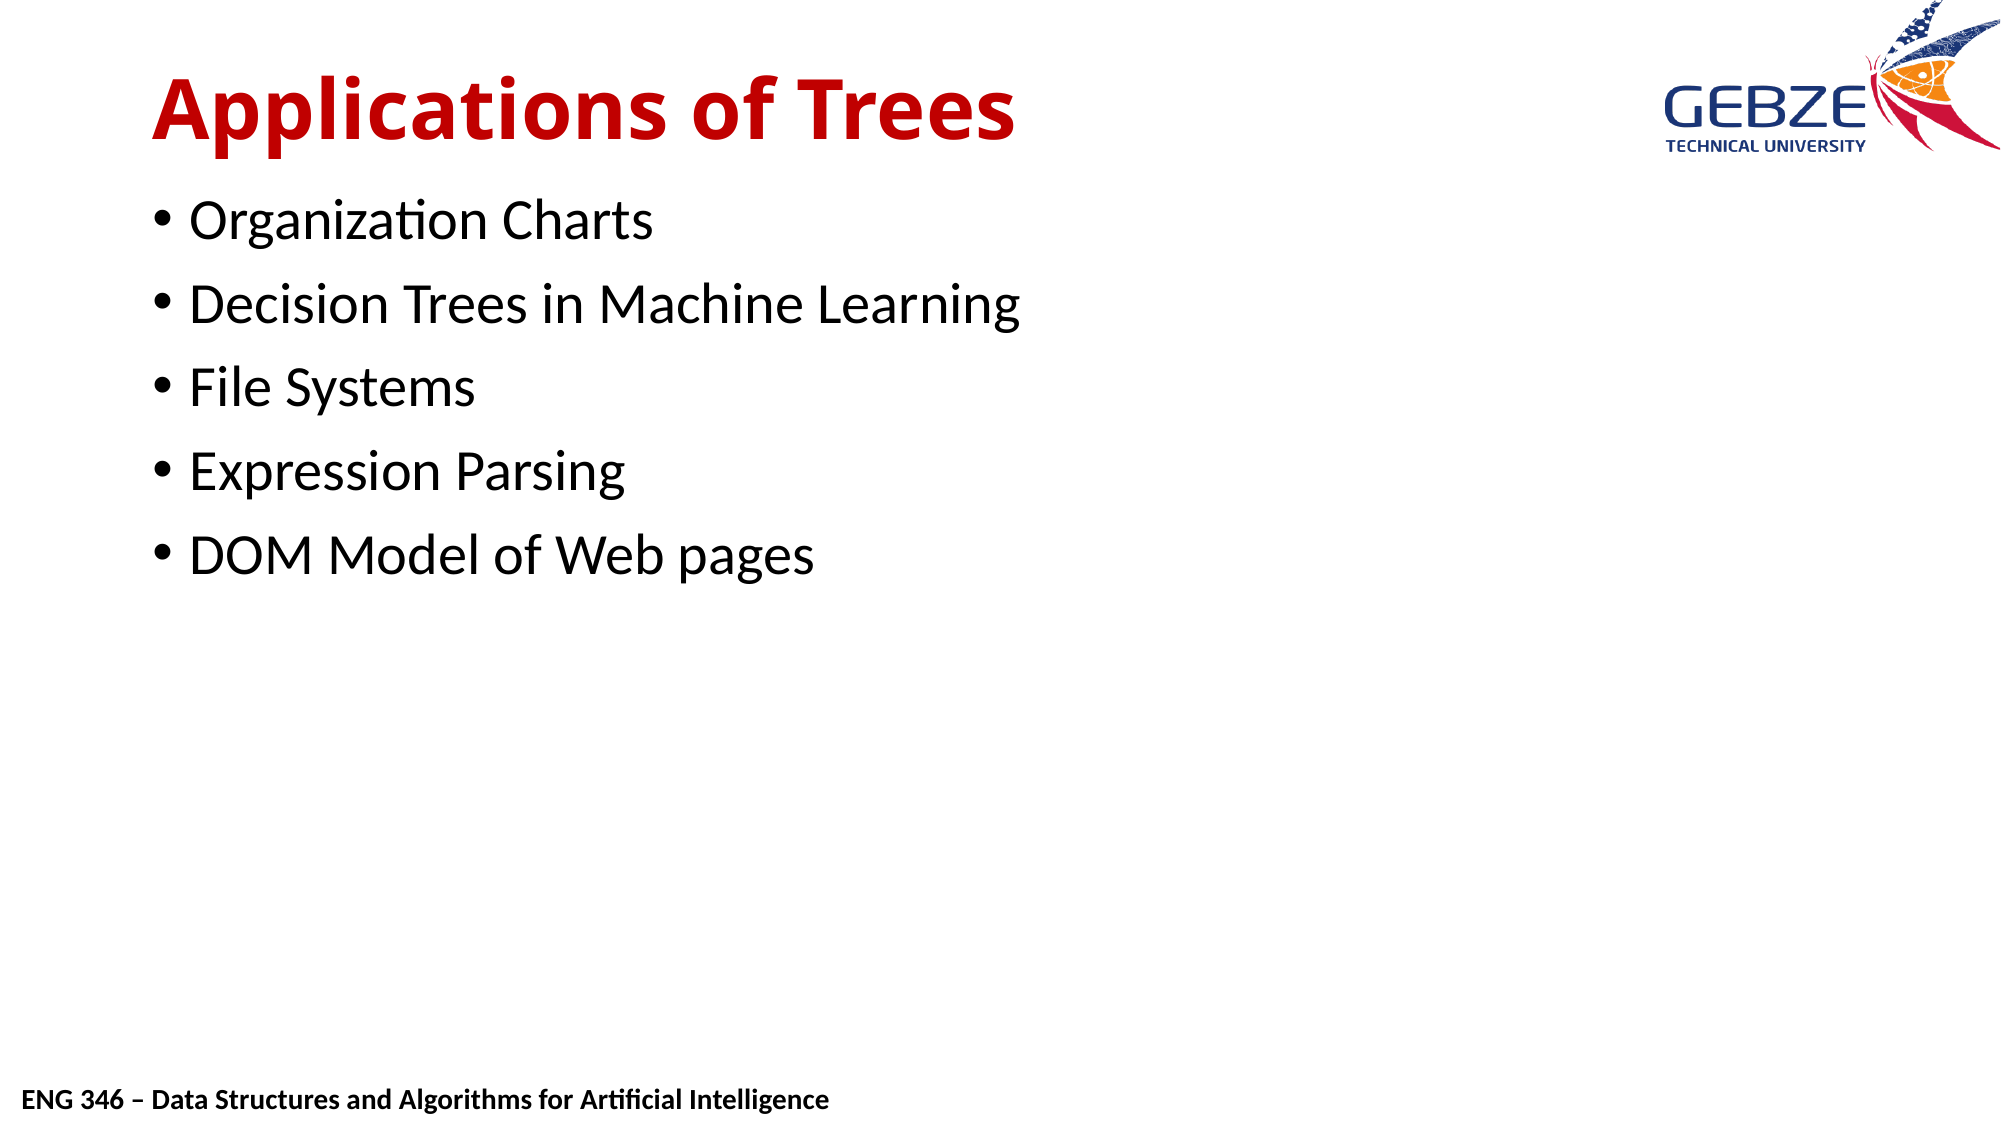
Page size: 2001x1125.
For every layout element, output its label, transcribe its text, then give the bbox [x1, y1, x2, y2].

title Applications of Trees [137, 59, 1863, 166]
list Organization Charts Decision Trees in Machine Learning File Systems Expression Parsing DOM Model of Web pages [137, 181, 1863, 1014]
picture [1665, 0, 2001, 152]
